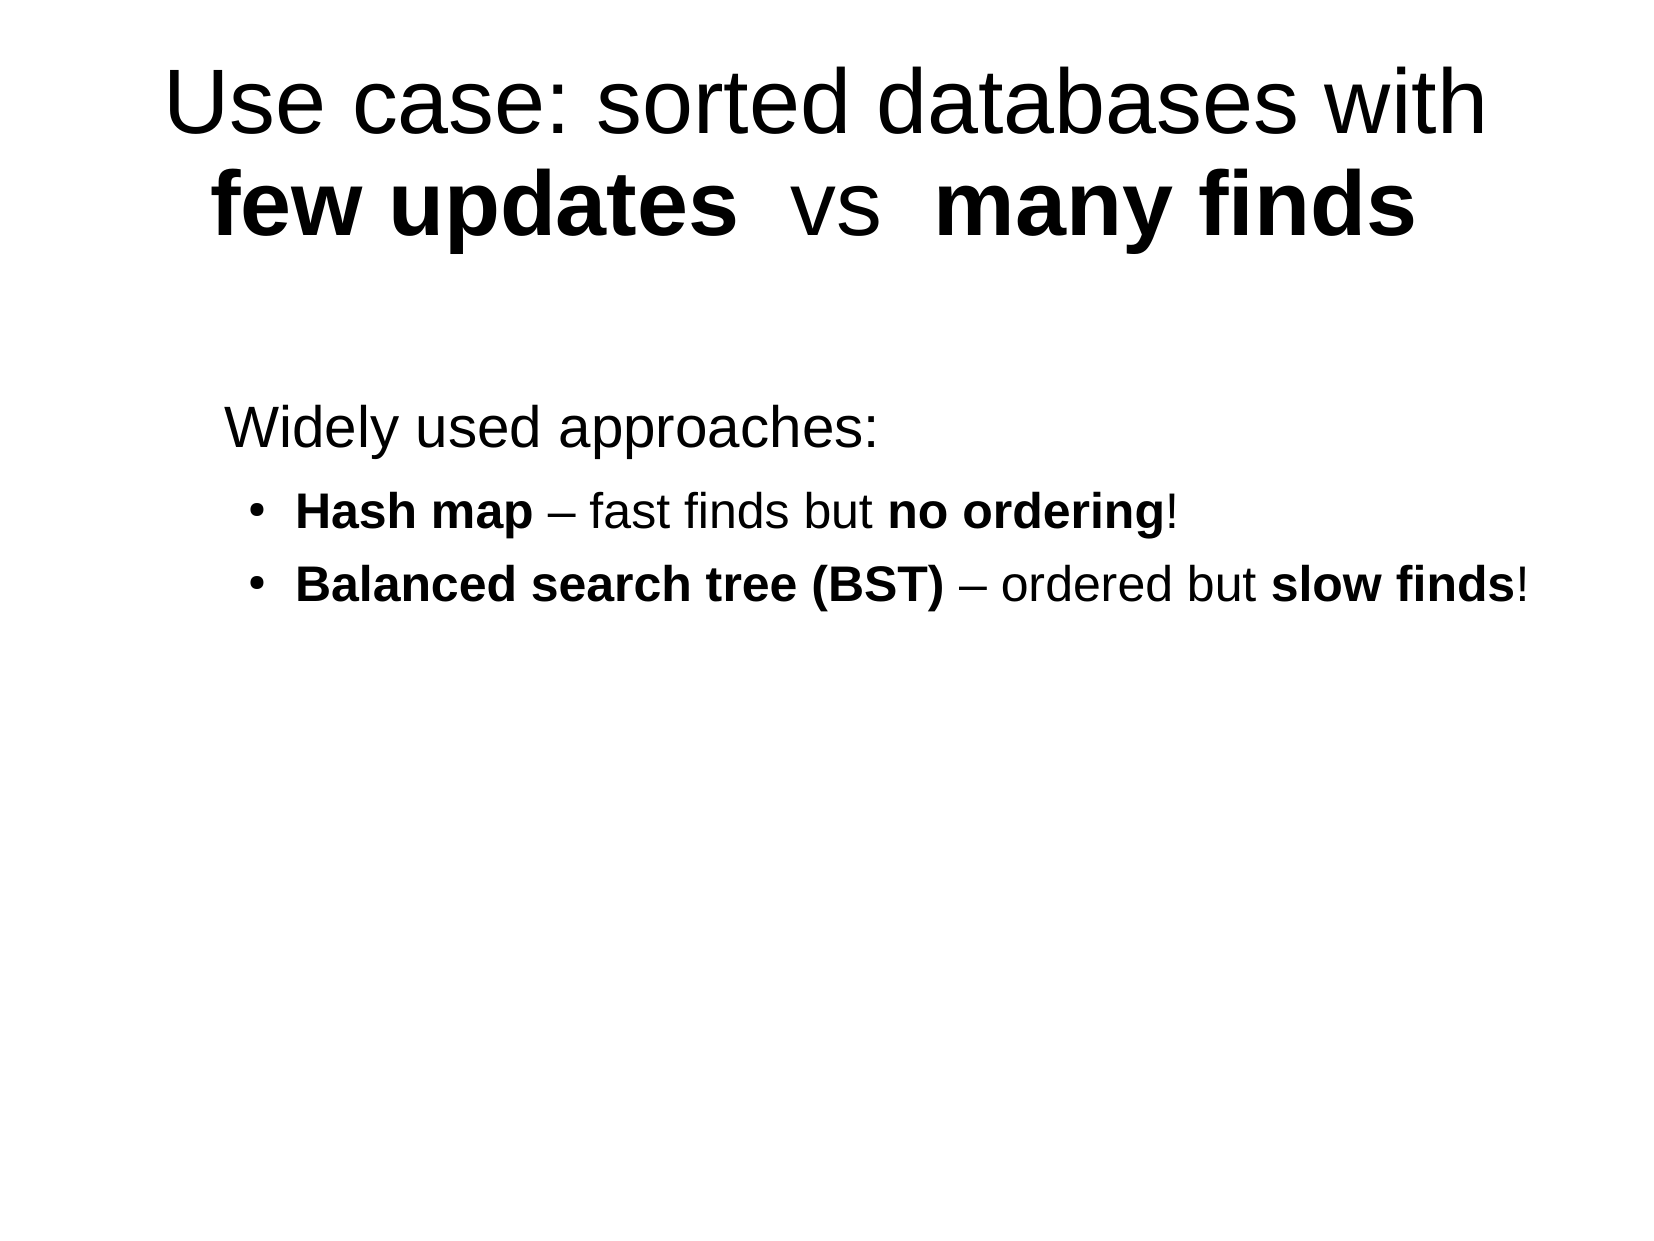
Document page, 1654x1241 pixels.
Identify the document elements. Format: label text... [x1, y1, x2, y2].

list Widely used approaches: Hash map – fast finds but no ordering! Balanced search tree (BST) – ordered but slow finds! [82, 290, 1538, 1010]
title Use case: sorted databases with few updates vs many finds [82, 49, 1571, 257]
